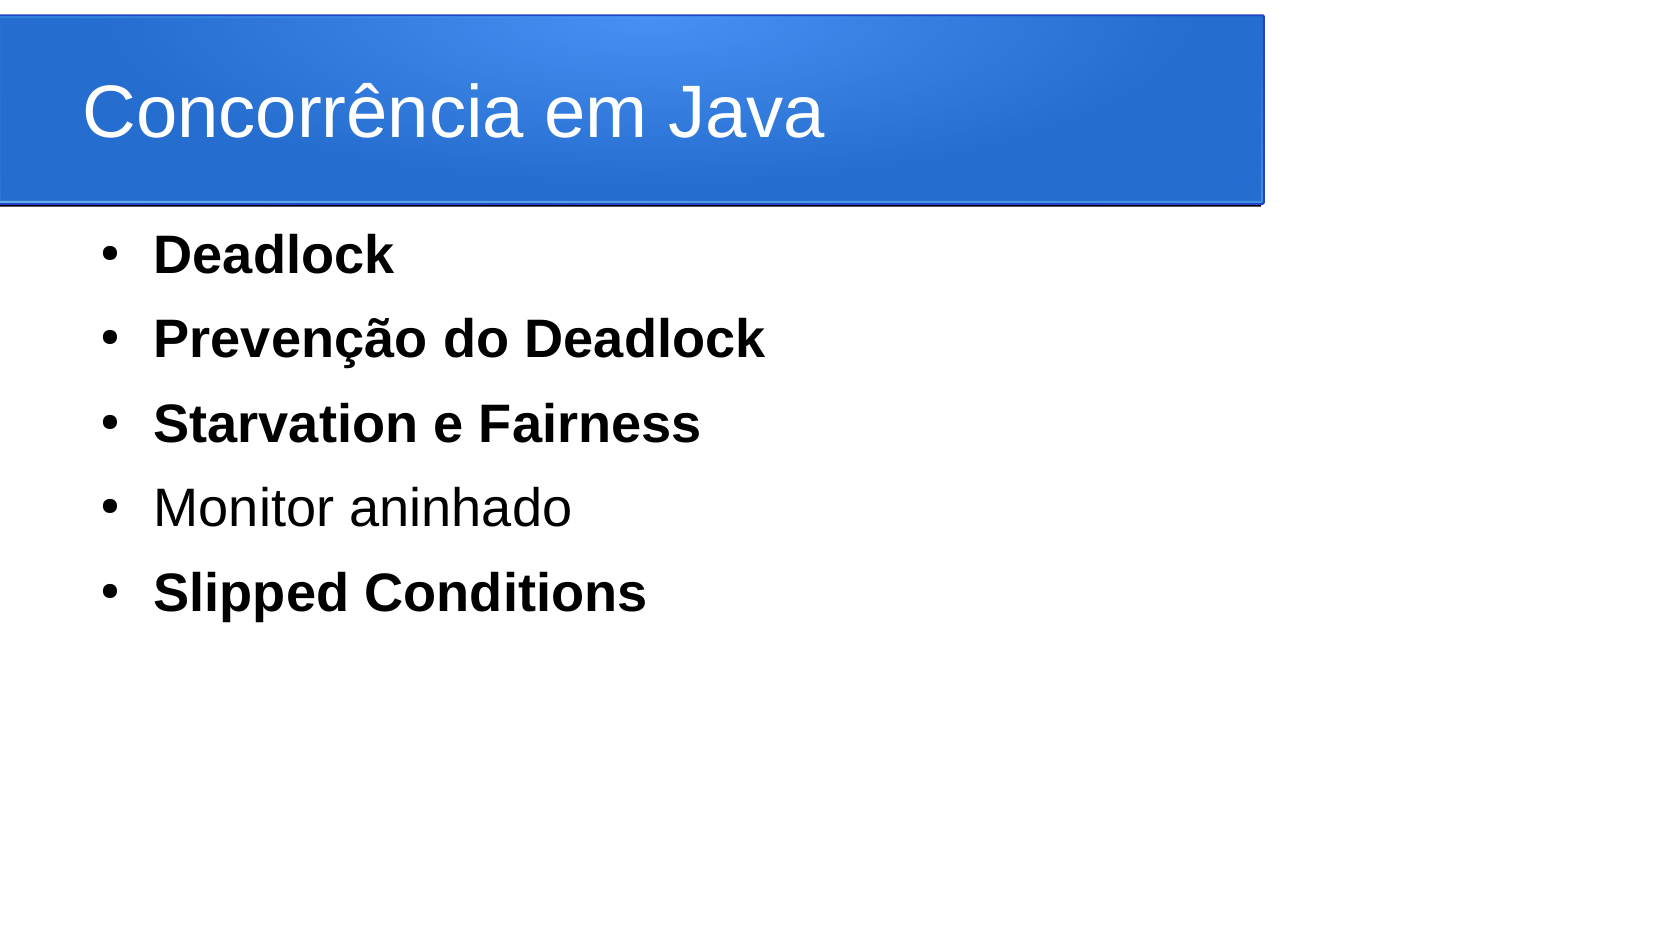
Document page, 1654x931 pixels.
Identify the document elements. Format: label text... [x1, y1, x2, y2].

title Concorrência em Java [82, 35, 1235, 189]
list Deadlock Prevenção do Deadlock Starvation e Fairness Monitor aninhado Slipped Conditions [82, 224, 1571, 764]
